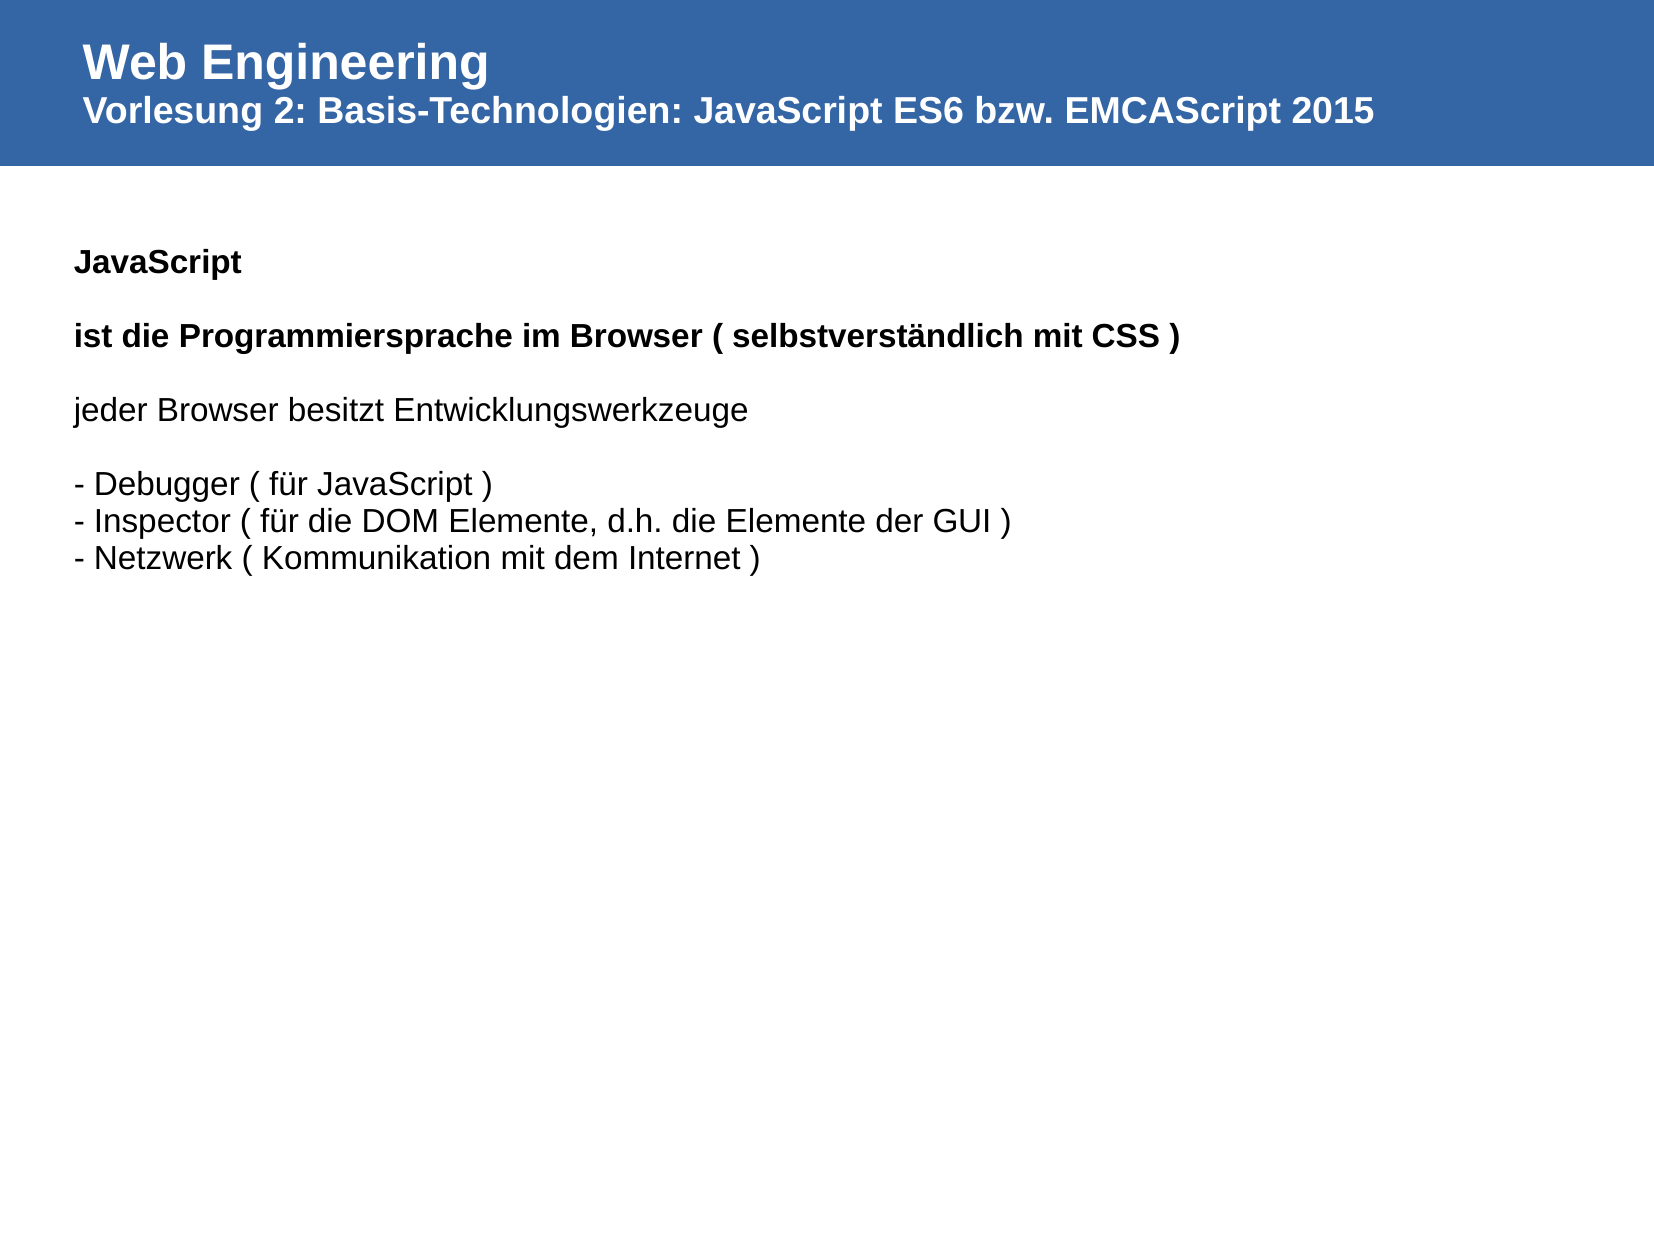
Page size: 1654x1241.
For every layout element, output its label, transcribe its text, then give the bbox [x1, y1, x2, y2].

text_box JavaScript ist die Programmiersprache im Browser ( selbstverständlich mit CSS ) jeder Browser besitzt Entwicklungswerkzeuge - Debugger ( für JavaScript ) - Inspector ( für die DOM Elemente, d.h. die Elemente der GUI ) - Netzwerk ( Kommunikation mit dem Internet ) [59, 236, 1508, 960]
title Web Engineering Vorlesung 2: Basis-Technologien: JavaScript ES6 bzw. EMCAScript 2015 [82, 0, 1571, 166]
